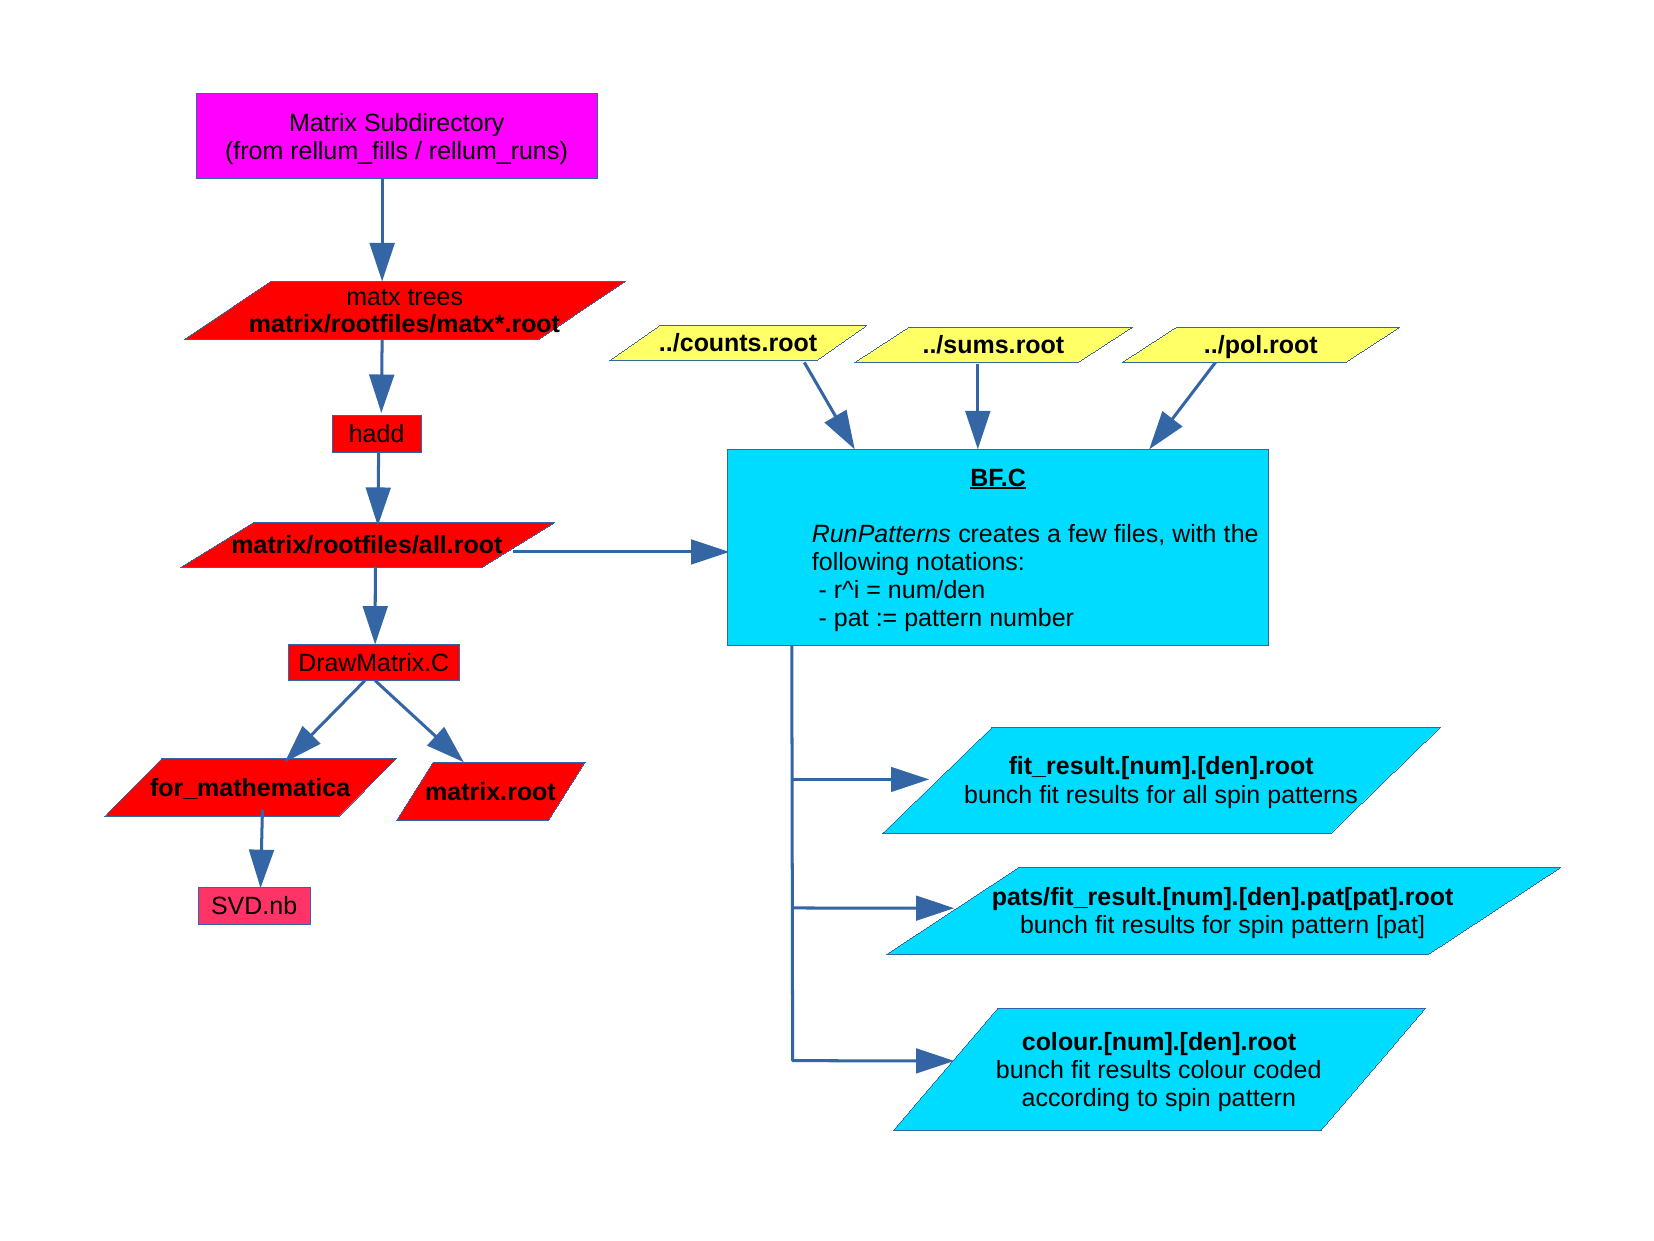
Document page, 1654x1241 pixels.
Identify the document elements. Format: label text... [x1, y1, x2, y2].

text_box SVD.nb [198, 887, 311, 925]
text_box colour.[num].[den].root bunch fit results colour coded according to spin pattern [893, 1008, 1426, 1131]
text_box pats/fit_result.[num].[den].pat[pat].root bunch fit results for spin pattern [pat] [886, 867, 1561, 955]
text_box matx trees matrix/rootfiles/matx*.root [184, 281, 626, 340]
text_box BF.C RunPatterns creates a few files, with the following notations: - r^i = num/den - pat := pattern number [727, 449, 1269, 646]
text_box for_mathematica [104, 758, 397, 817]
text_box matrix.root [396, 762, 586, 821]
text_box hadd [332, 415, 422, 453]
text_box fit_result.[num].[den].root bunch fit results for all spin patterns [882, 727, 1441, 834]
text_box ../sums.root [854, 327, 1133, 363]
text_box DrawMatrix.C [288, 644, 460, 681]
text_box ../pol.root [1122, 327, 1400, 363]
text_box ../counts.root [609, 325, 867, 361]
text_box Matrix Subdirectory (from rellum_fills / rellum_runs) [196, 93, 598, 179]
text_box matrix/rootfiles/all.root [180, 522, 555, 568]
